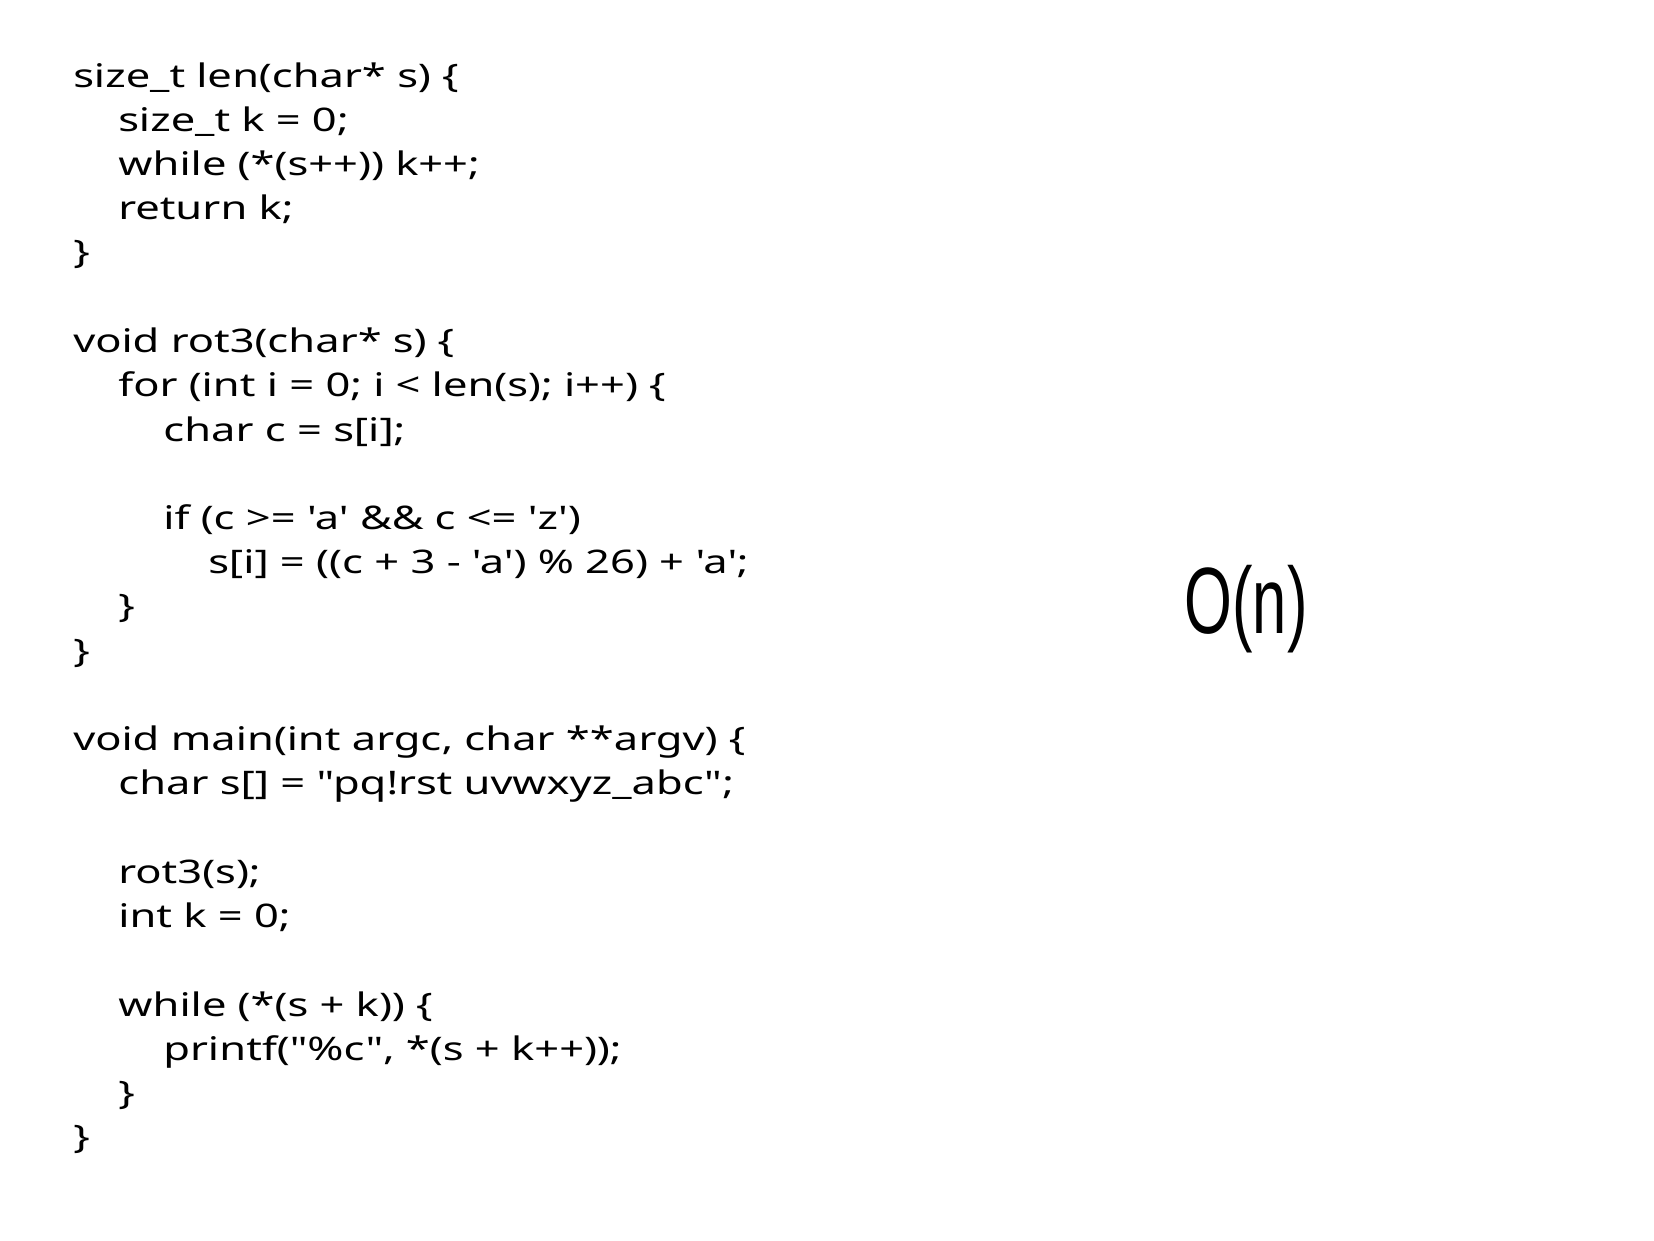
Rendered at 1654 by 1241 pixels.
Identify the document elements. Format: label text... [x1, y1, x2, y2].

text_box O(n) [1170, 541, 1323, 662]
text_box size_t len(char* s) { size_t k = 0; while (*(s++)) k++; return k; } void rot3(char* s) { for (int i = 0; i < len(s); i++) { char c = s[i]; if (c >= 'a' && c <= 'z') s[i] = ((c + 3 - 'a') % 26) + 'a'; } } void main(int argc, char **argv) { char s[] = "pq!rst uvwxyz_abc"; rot3(s); int k = 0; while (*(s + k)) { printf("%c", *(s + k++)); } } [58, 45, 766, 1171]
